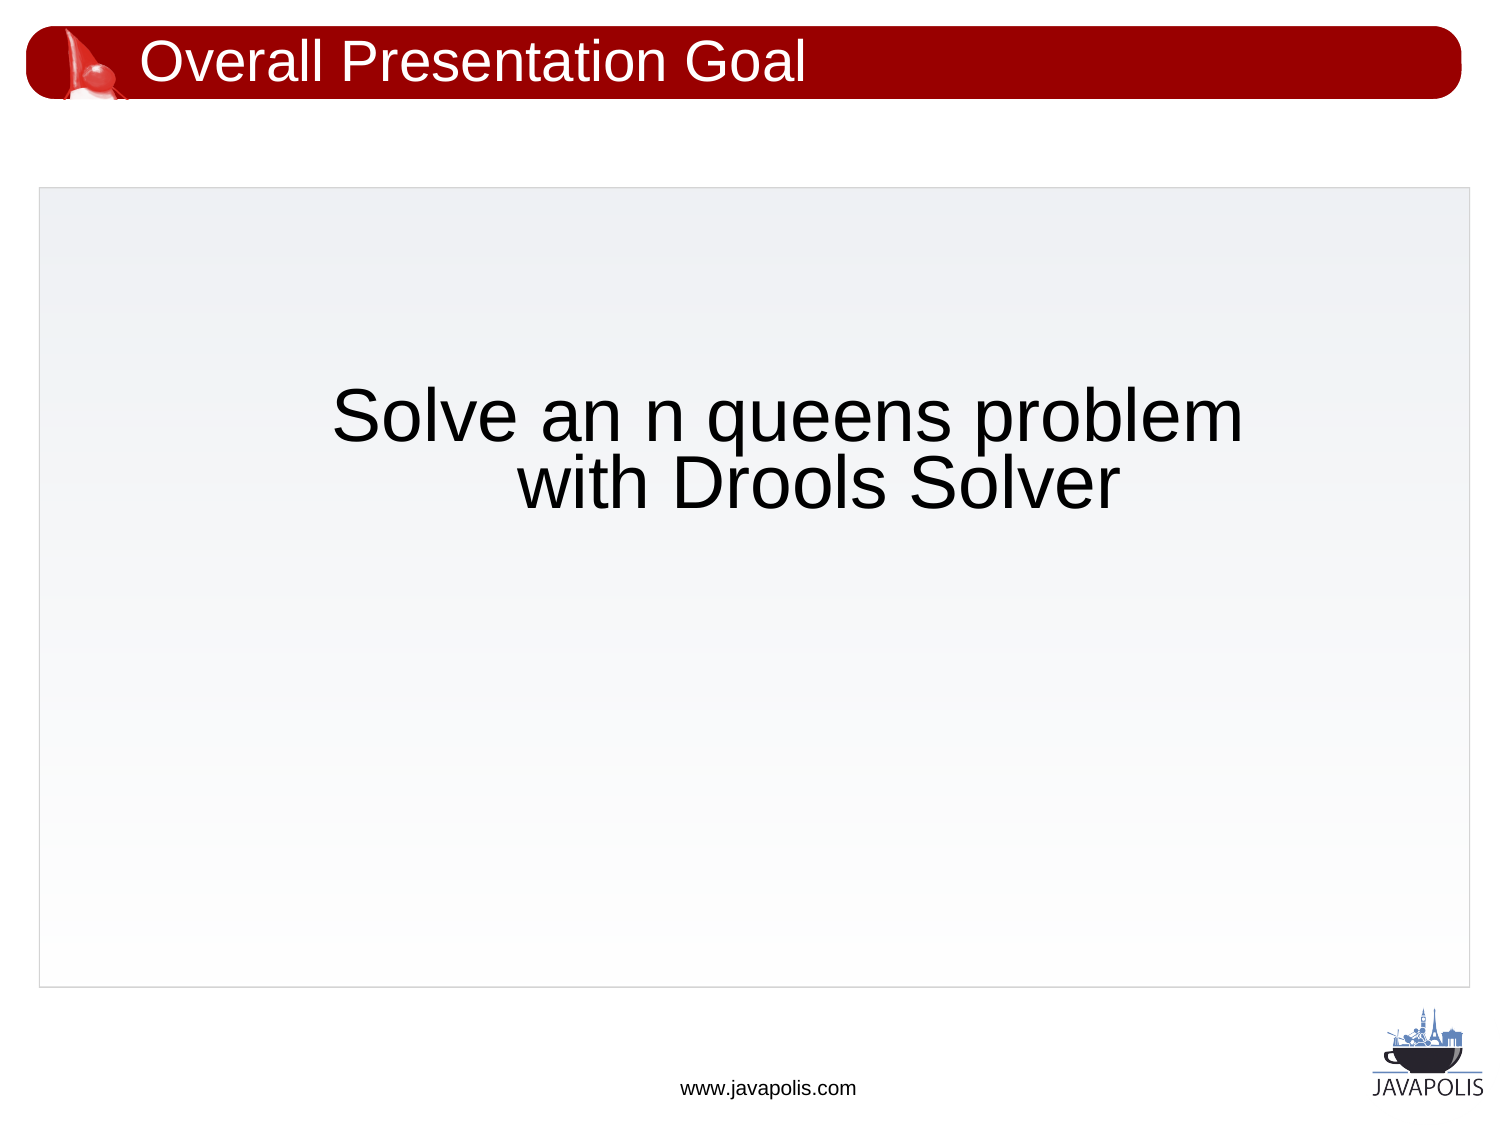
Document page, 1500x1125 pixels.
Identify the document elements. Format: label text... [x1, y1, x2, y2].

text_box Solve an n queens problem with Drools Solver [162, 387, 1415, 632]
picture [1366, 1006, 1500, 1125]
title Overall Presentation Goal [125, 0, 1450, 100]
picture [62, 28, 125, 100]
